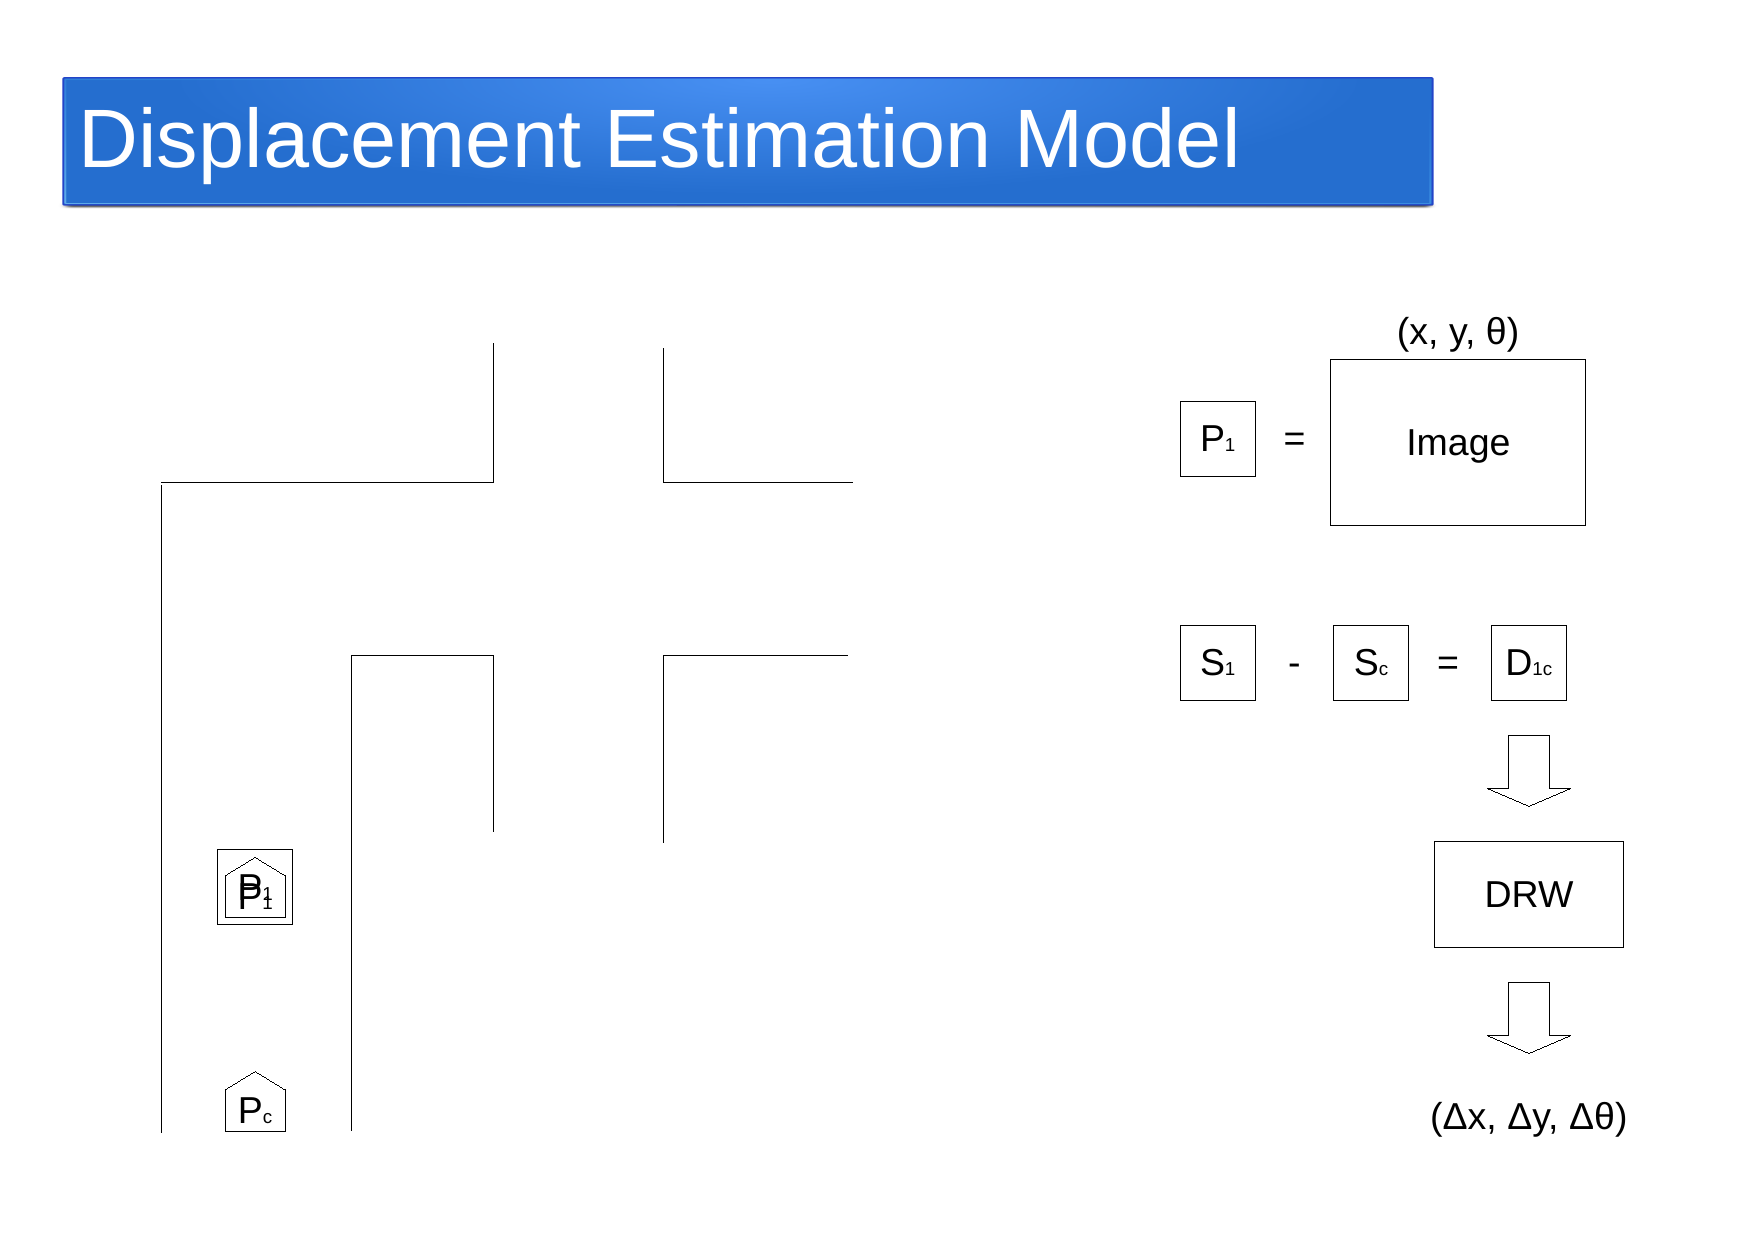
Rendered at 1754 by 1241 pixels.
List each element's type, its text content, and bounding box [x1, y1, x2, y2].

text_box D1c [1491, 625, 1567, 701]
text_box Image [1330, 359, 1586, 526]
text_box Sc [1333, 625, 1409, 701]
text_box DRW [1434, 841, 1624, 948]
text_box = [1256, 401, 1330, 477]
picture [58, 77, 1439, 209]
title Displacement Estimation Model [78, 80, 1429, 198]
text_box Pc [225, 1071, 286, 1132]
text_box P1 [1180, 401, 1256, 477]
text_box (Δx, Δy, Δθ) [1410, 1088, 1648, 1146]
text_box P1 [225, 857, 286, 918]
text_box = [1410, 625, 1486, 701]
text_box - [1256, 625, 1332, 701]
text_box (x, y, θ) [1340, 303, 1577, 359]
text_box P1 [217, 849, 293, 925]
text_box S1 [1180, 625, 1256, 701]
